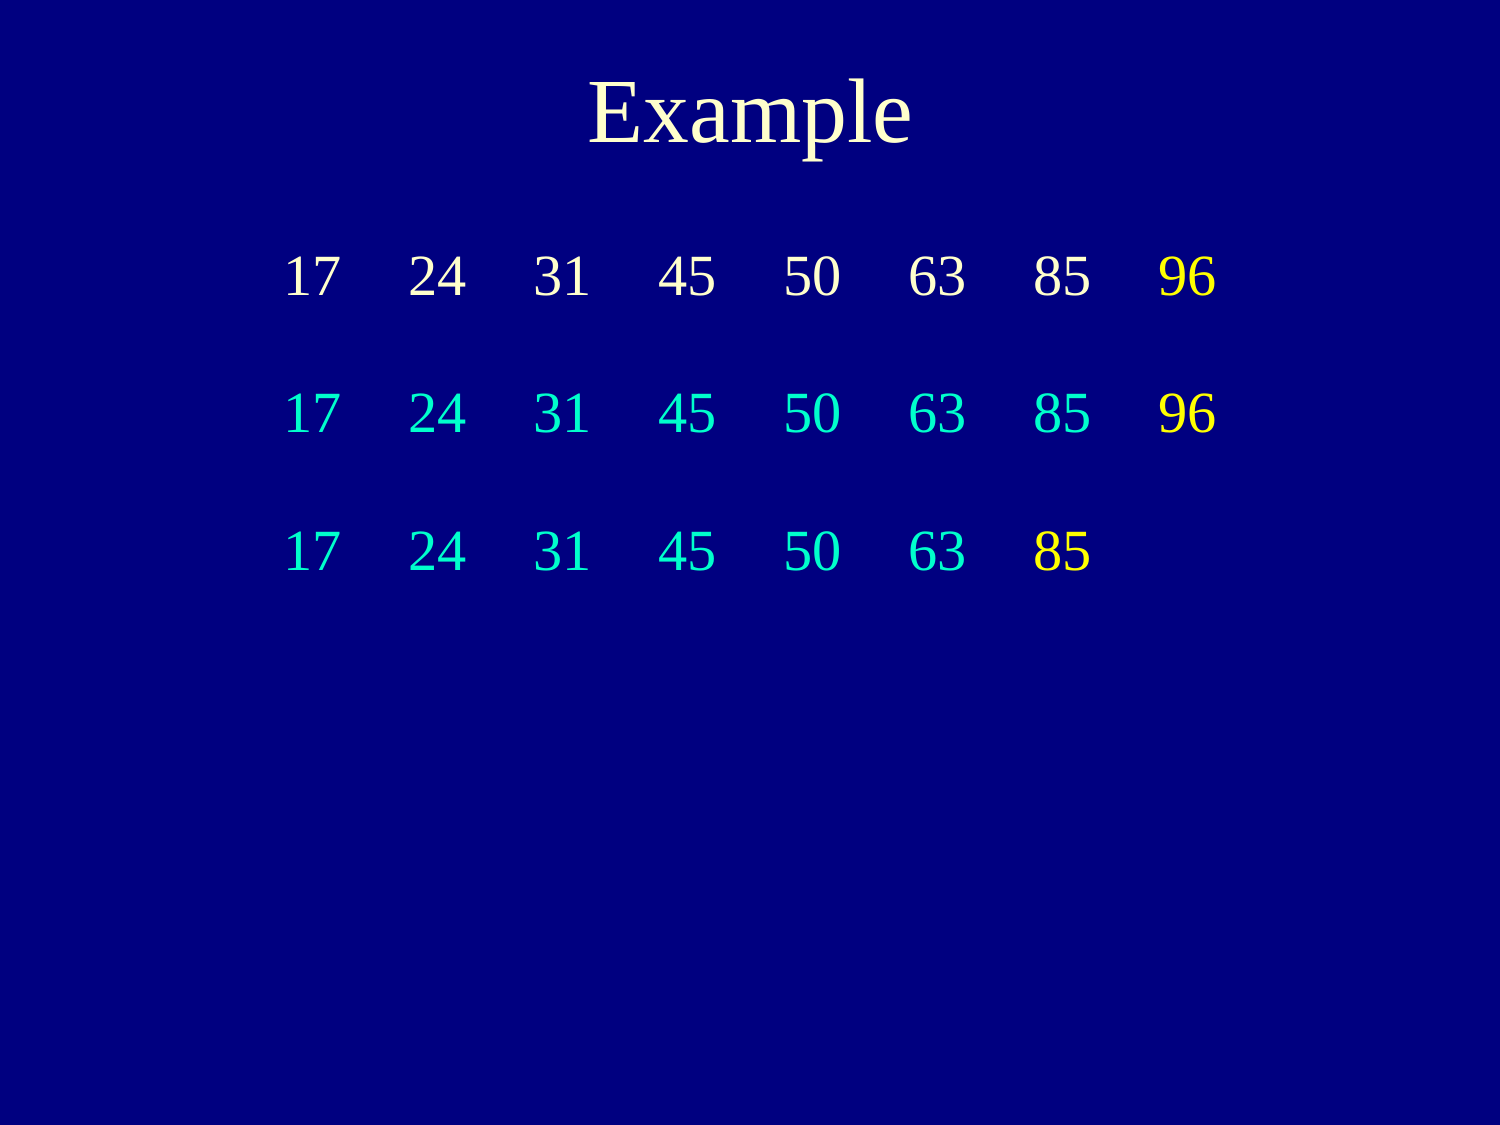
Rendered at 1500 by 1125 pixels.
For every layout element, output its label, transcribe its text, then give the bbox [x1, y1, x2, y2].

table_header 63 [875, 504, 1000, 600]
table_header 50 [750, 229, 875, 325]
table_header 24 [375, 367, 500, 463]
table_header 17 [250, 367, 375, 463]
table_header 24 [375, 504, 500, 600]
table_header 45 [625, 367, 750, 463]
table_header 96 [1125, 367, 1250, 463]
table_header 50 [750, 504, 875, 600]
table_header 85 [1000, 229, 1125, 325]
table_header 31 [500, 367, 625, 463]
table_header 96 [1125, 229, 1250, 325]
table_header 85 [1000, 504, 1125, 600]
table_header 63 [875, 229, 1000, 325]
table_header 24 [375, 229, 500, 325]
table_header 17 [250, 504, 375, 600]
table_header 63 [875, 367, 1000, 463]
table_header 50 [750, 367, 875, 463]
table_header 85 [1000, 367, 1125, 463]
table_header 17 [250, 229, 375, 325]
table_header 45 [625, 229, 750, 325]
table_header 31 [500, 504, 625, 600]
table_header 45 [625, 504, 750, 600]
title Example [22, 43, 1480, 169]
table_header 31 [500, 229, 625, 325]
